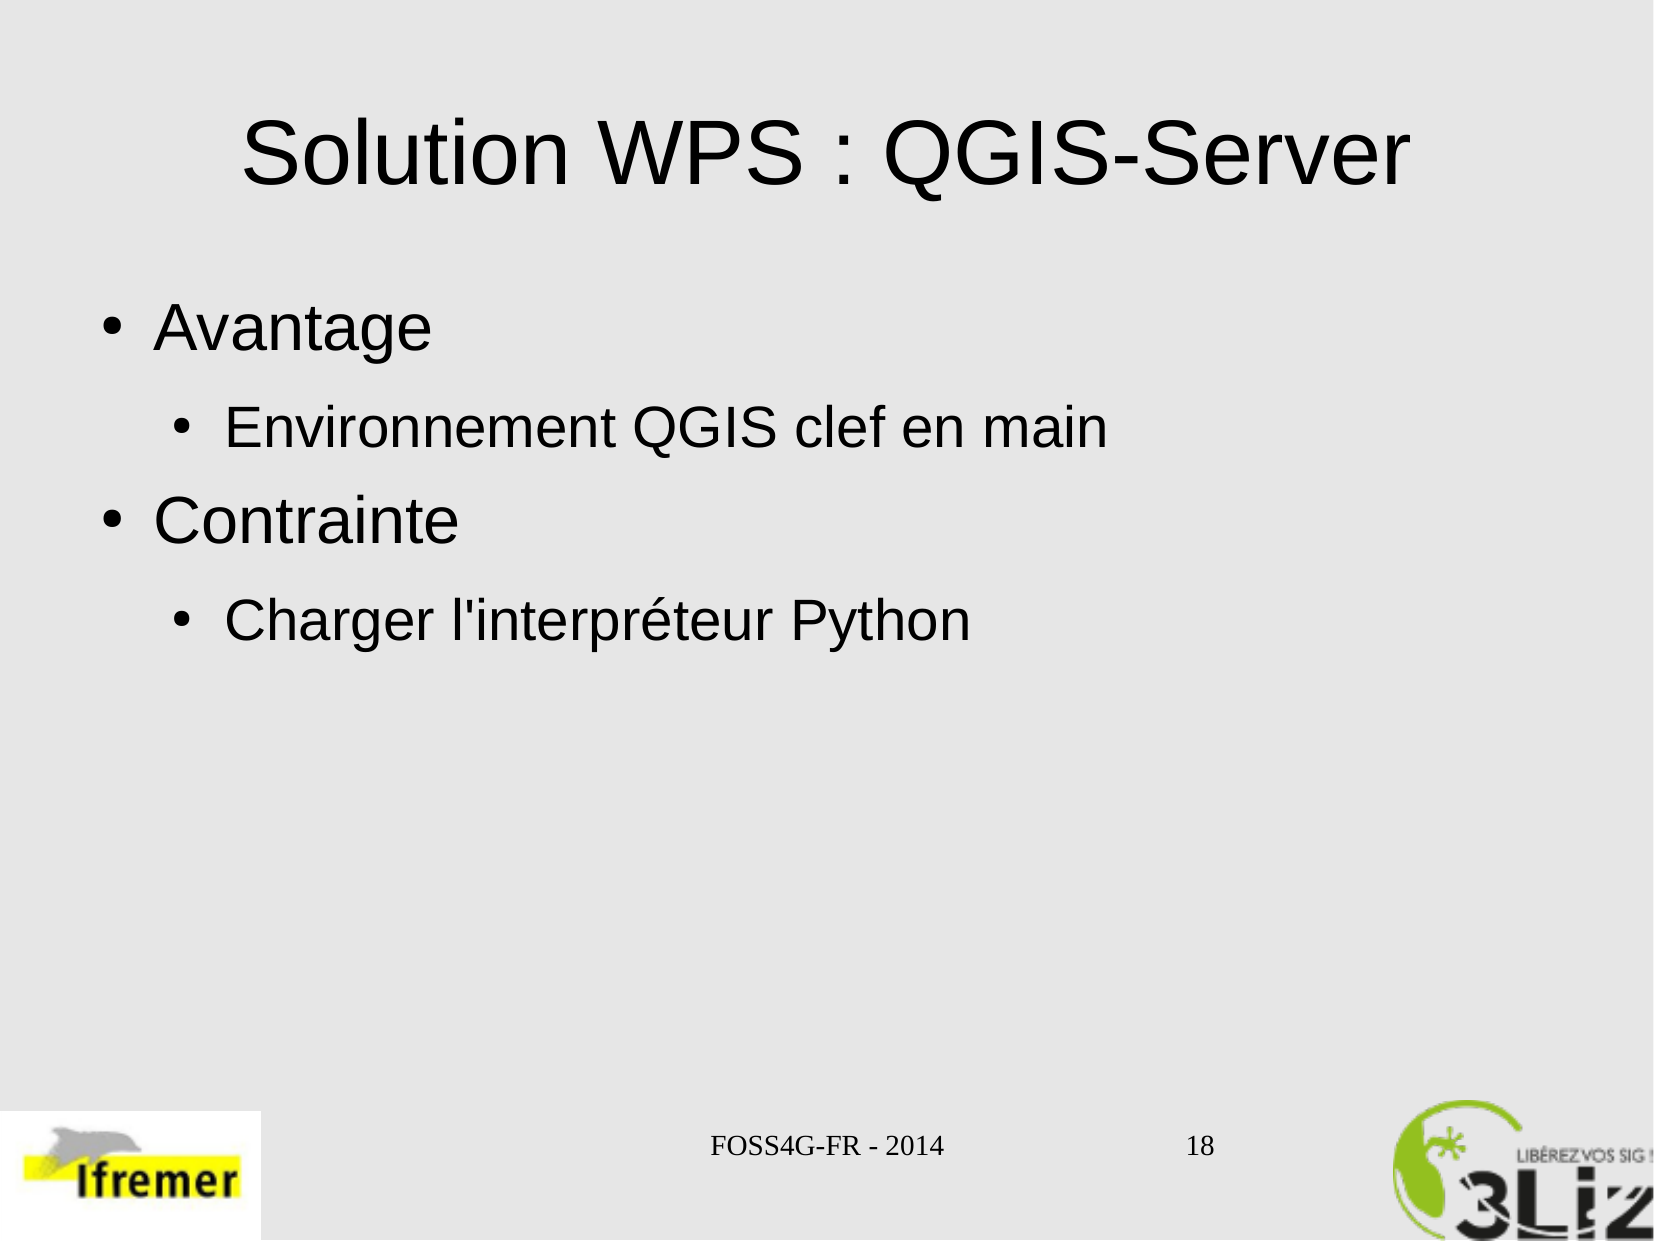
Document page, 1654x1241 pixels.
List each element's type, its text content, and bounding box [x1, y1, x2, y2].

title Solution WPS : QGIS-Server [82, 49, 1571, 257]
picture [0, 1111, 261, 1241]
picture [1393, 1100, 1654, 1241]
list Avantage Environnement QGIS clef en main Contrainte Charger l'interpréteur Python [82, 290, 1571, 1010]
